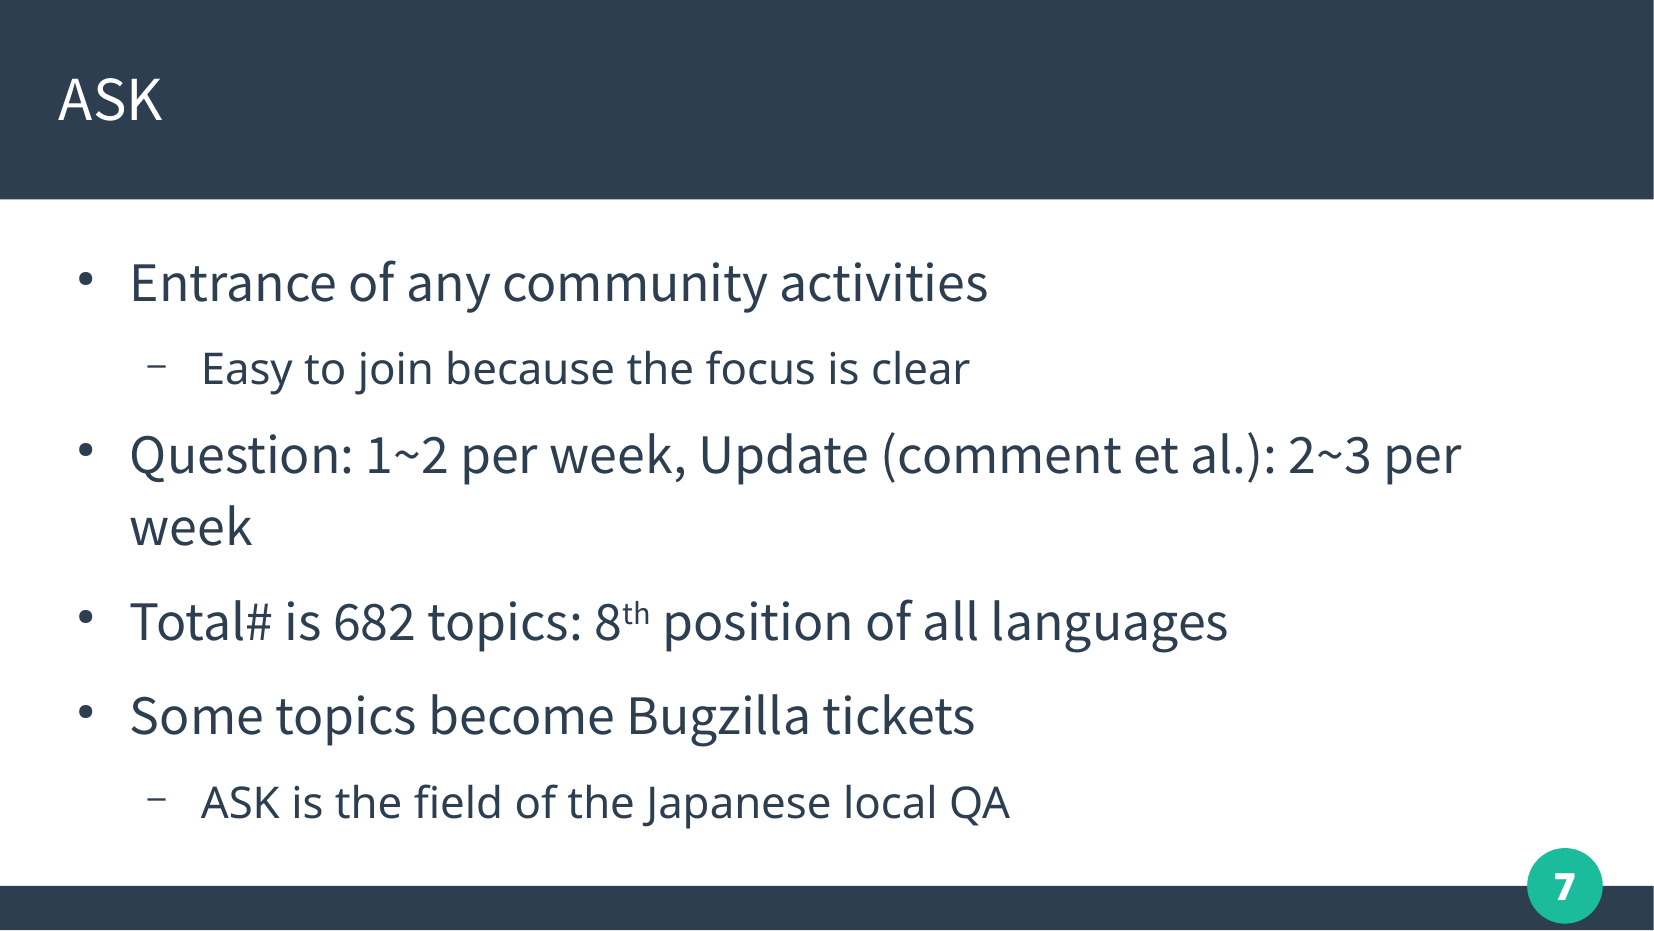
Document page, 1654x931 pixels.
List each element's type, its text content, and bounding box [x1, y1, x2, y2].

list Entrance of any community activities Easy to join because the focus is clear Question: 1~2 per week, Update (comment et al.): 2~3 per week Total# is 682 topics: 8th position of all languages Some topics become Bugzilla tickets ASK is the field of the Japanese local QA [59, 243, 1595, 864]
title ASK [59, 37, 1595, 155]
